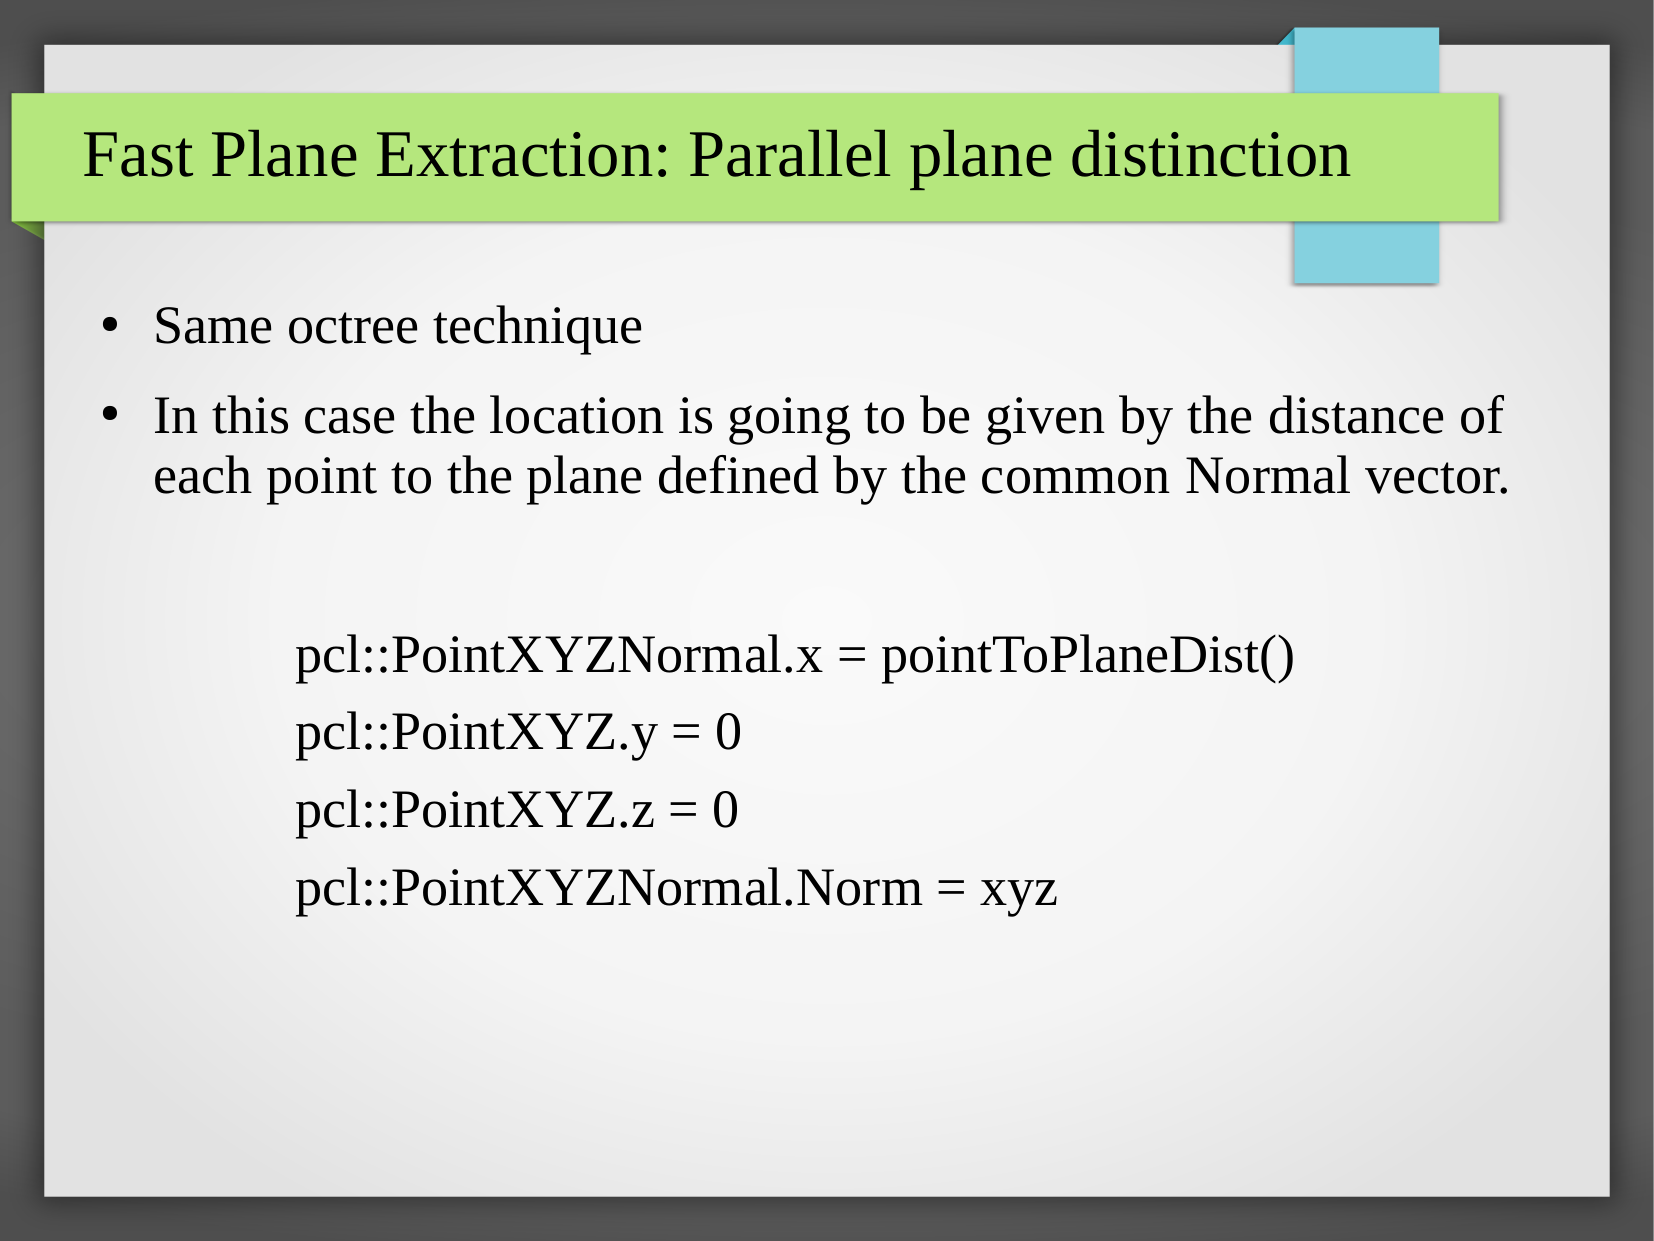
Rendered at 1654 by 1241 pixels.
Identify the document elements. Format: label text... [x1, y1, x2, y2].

list Same octree technique In this case the location is going to be given by the distance of each point to the plane defined by the common Normal vector. pcl::PointXYZNormal.x = pointToPlaneDist() pcl::PointXYZ.y = 0 pcl::PointXYZ.z = 0 pcl::PointXYZNormal.Norm = xyz [82, 295, 1571, 1015]
picture [0, 0, 1654, 1241]
title Fast Plane Extraction: Parallel plane distinction [82, 94, 1501, 213]
